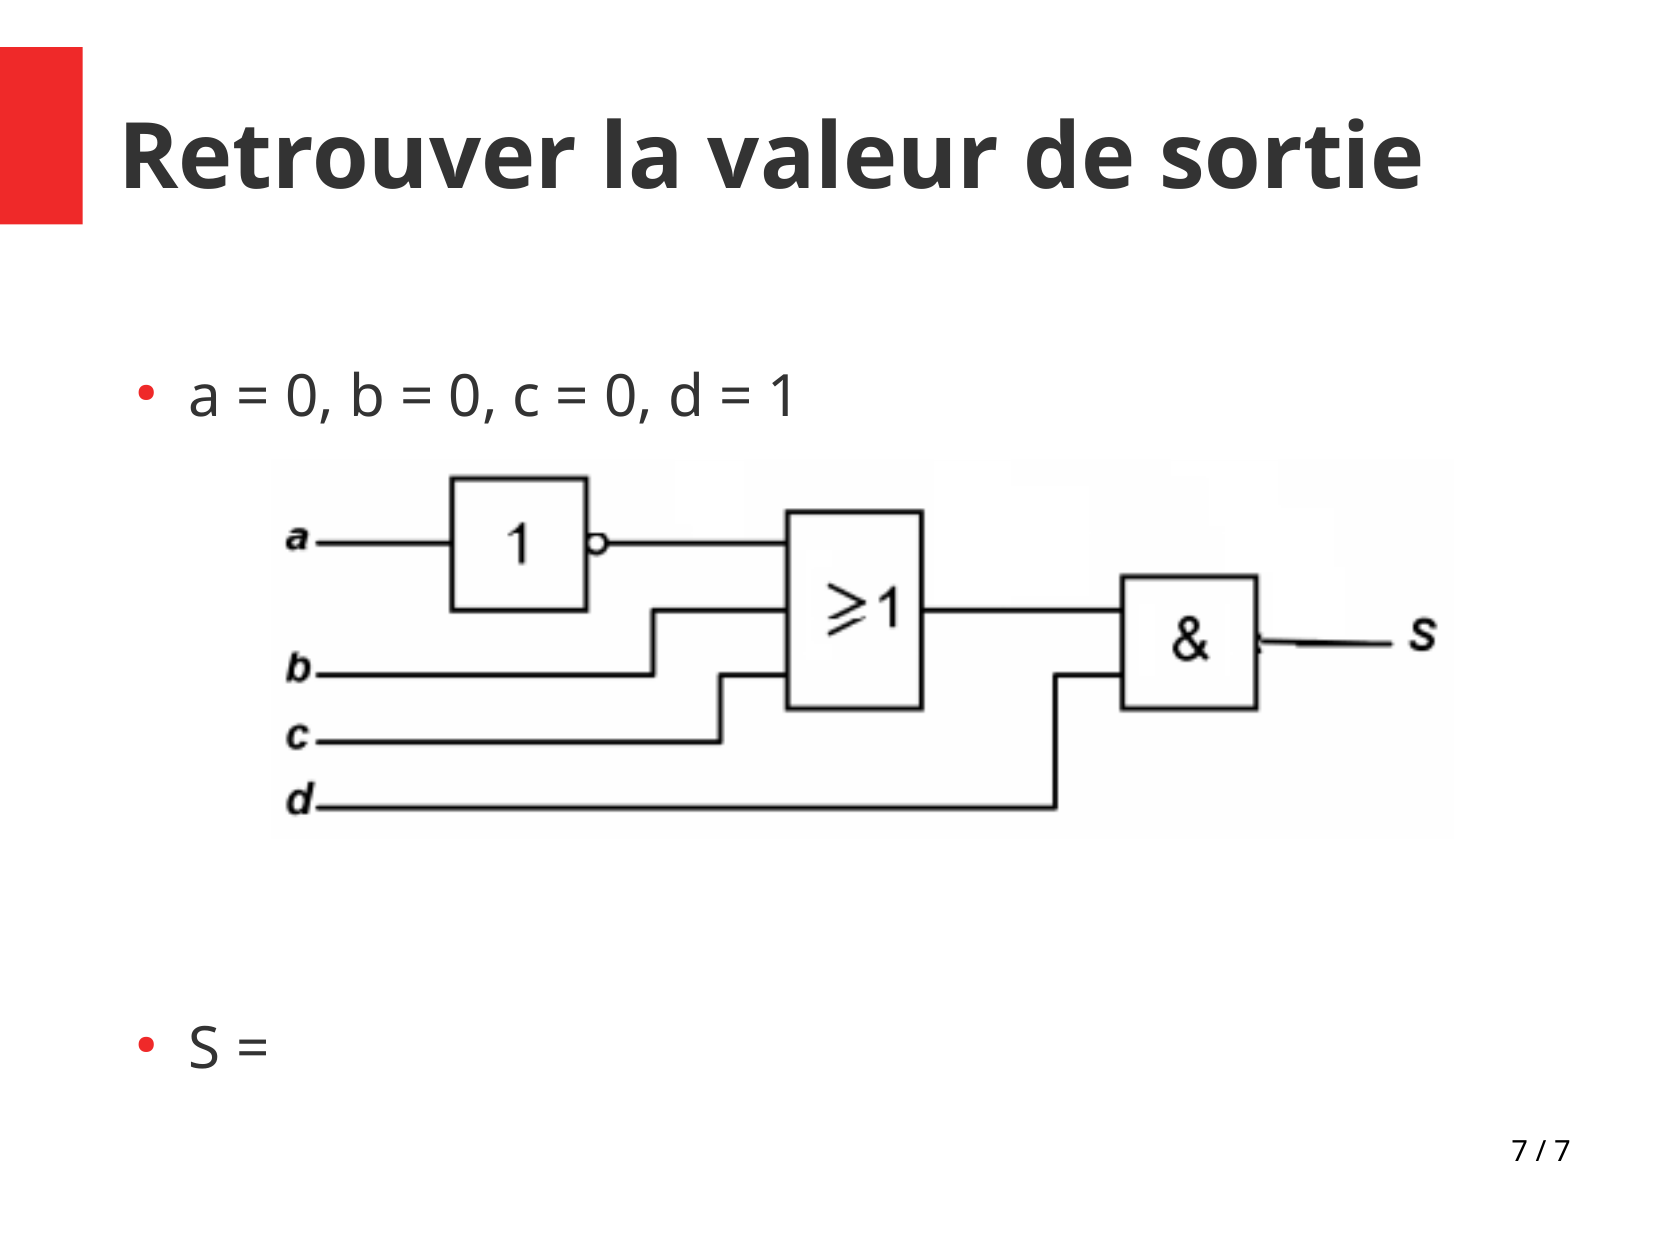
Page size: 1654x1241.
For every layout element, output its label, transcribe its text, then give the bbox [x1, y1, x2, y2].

title Retrouver la valeur de sortie [118, 45, 1571, 260]
picture [271, 459, 1454, 839]
list a = 0, b = 0, c = 0, d = 1 S = [118, 354, 1536, 1074]
